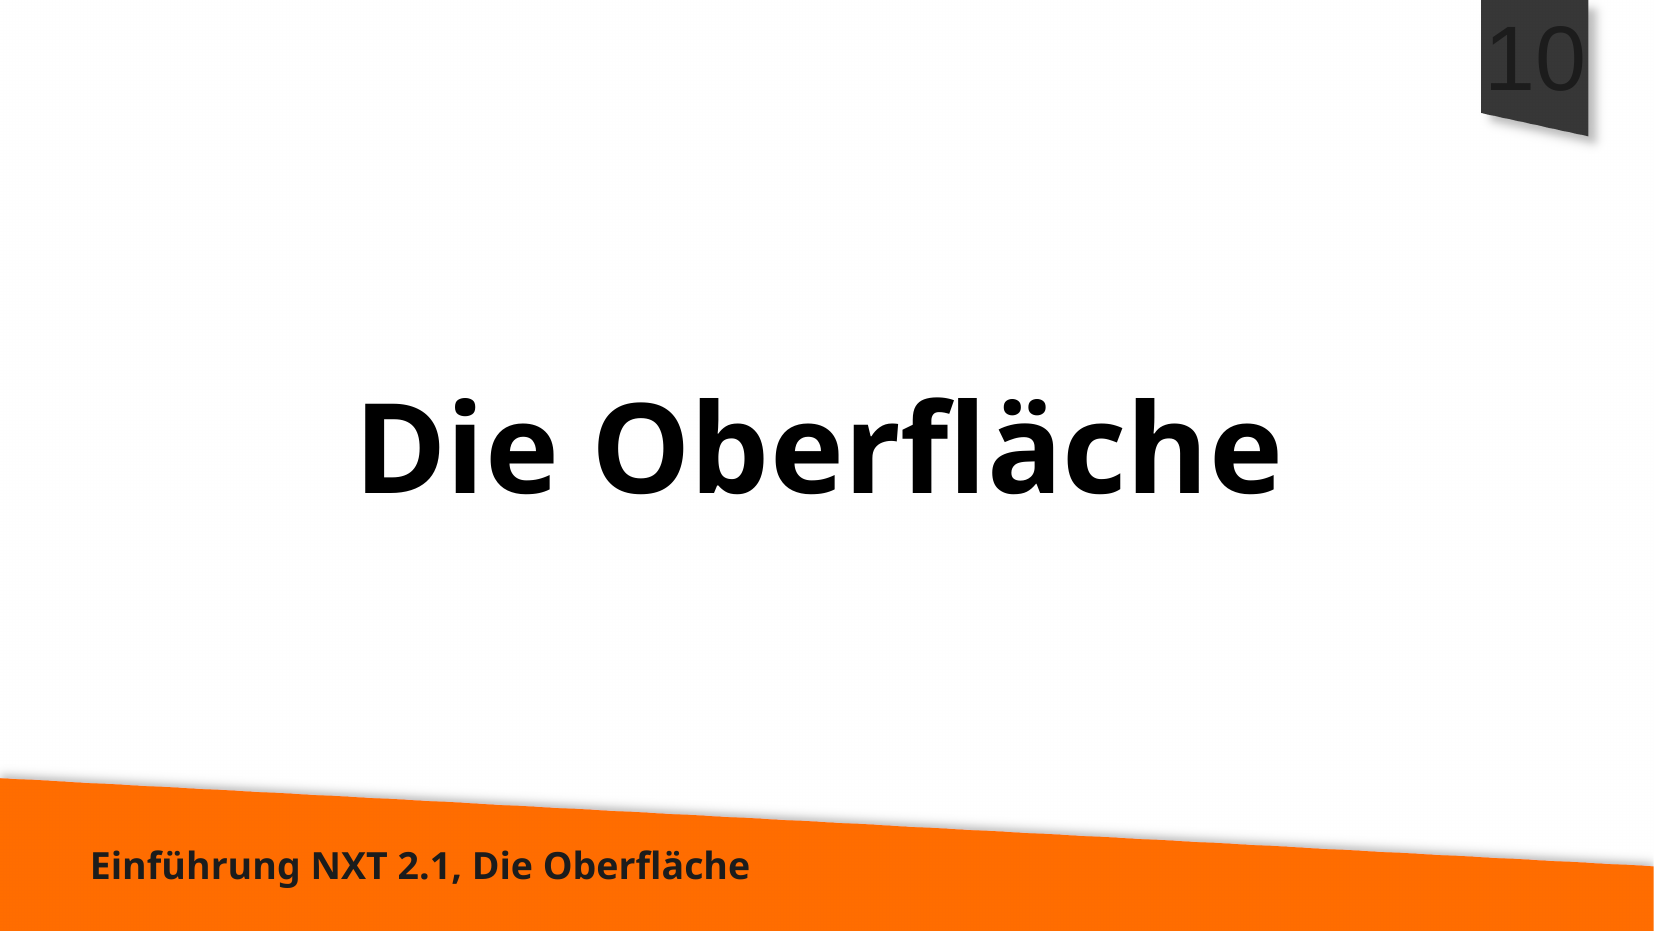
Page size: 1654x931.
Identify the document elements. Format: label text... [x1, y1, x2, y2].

text_box Einführung NXT 2.1, Die Oberfläche [75, 832, 1201, 901]
title Die Oberfläche [75, 365, 1564, 526]
text_box 10 [1462, 0, 1609, 151]
picture [0, 0, 1654, 931]
